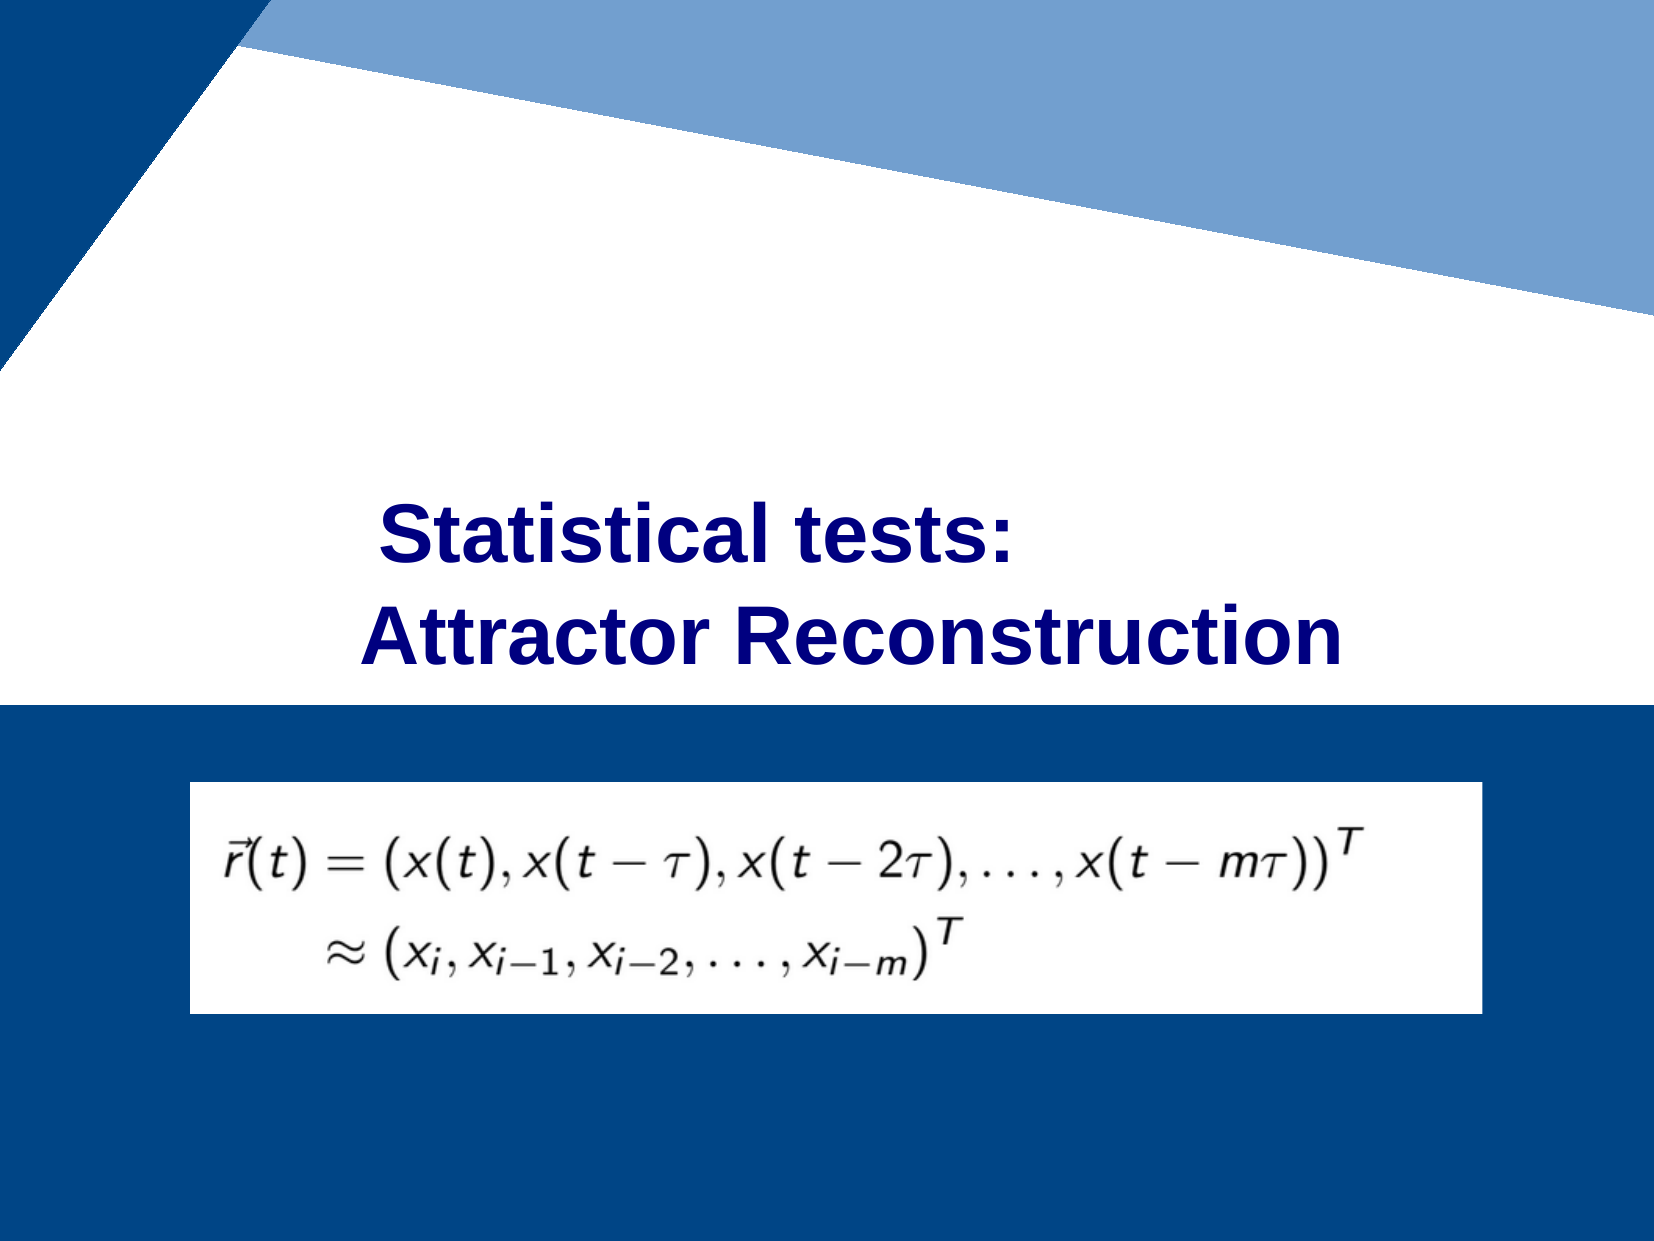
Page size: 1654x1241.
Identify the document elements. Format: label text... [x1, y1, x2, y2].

picture [190, 782, 1483, 1014]
text_box Attractor Reconstruction [345, 581, 1360, 691]
text_box [0, 0, 1654, 371]
text_box [0, 705, 1654, 1241]
text_box Statistical tests: [315, 480, 1081, 588]
